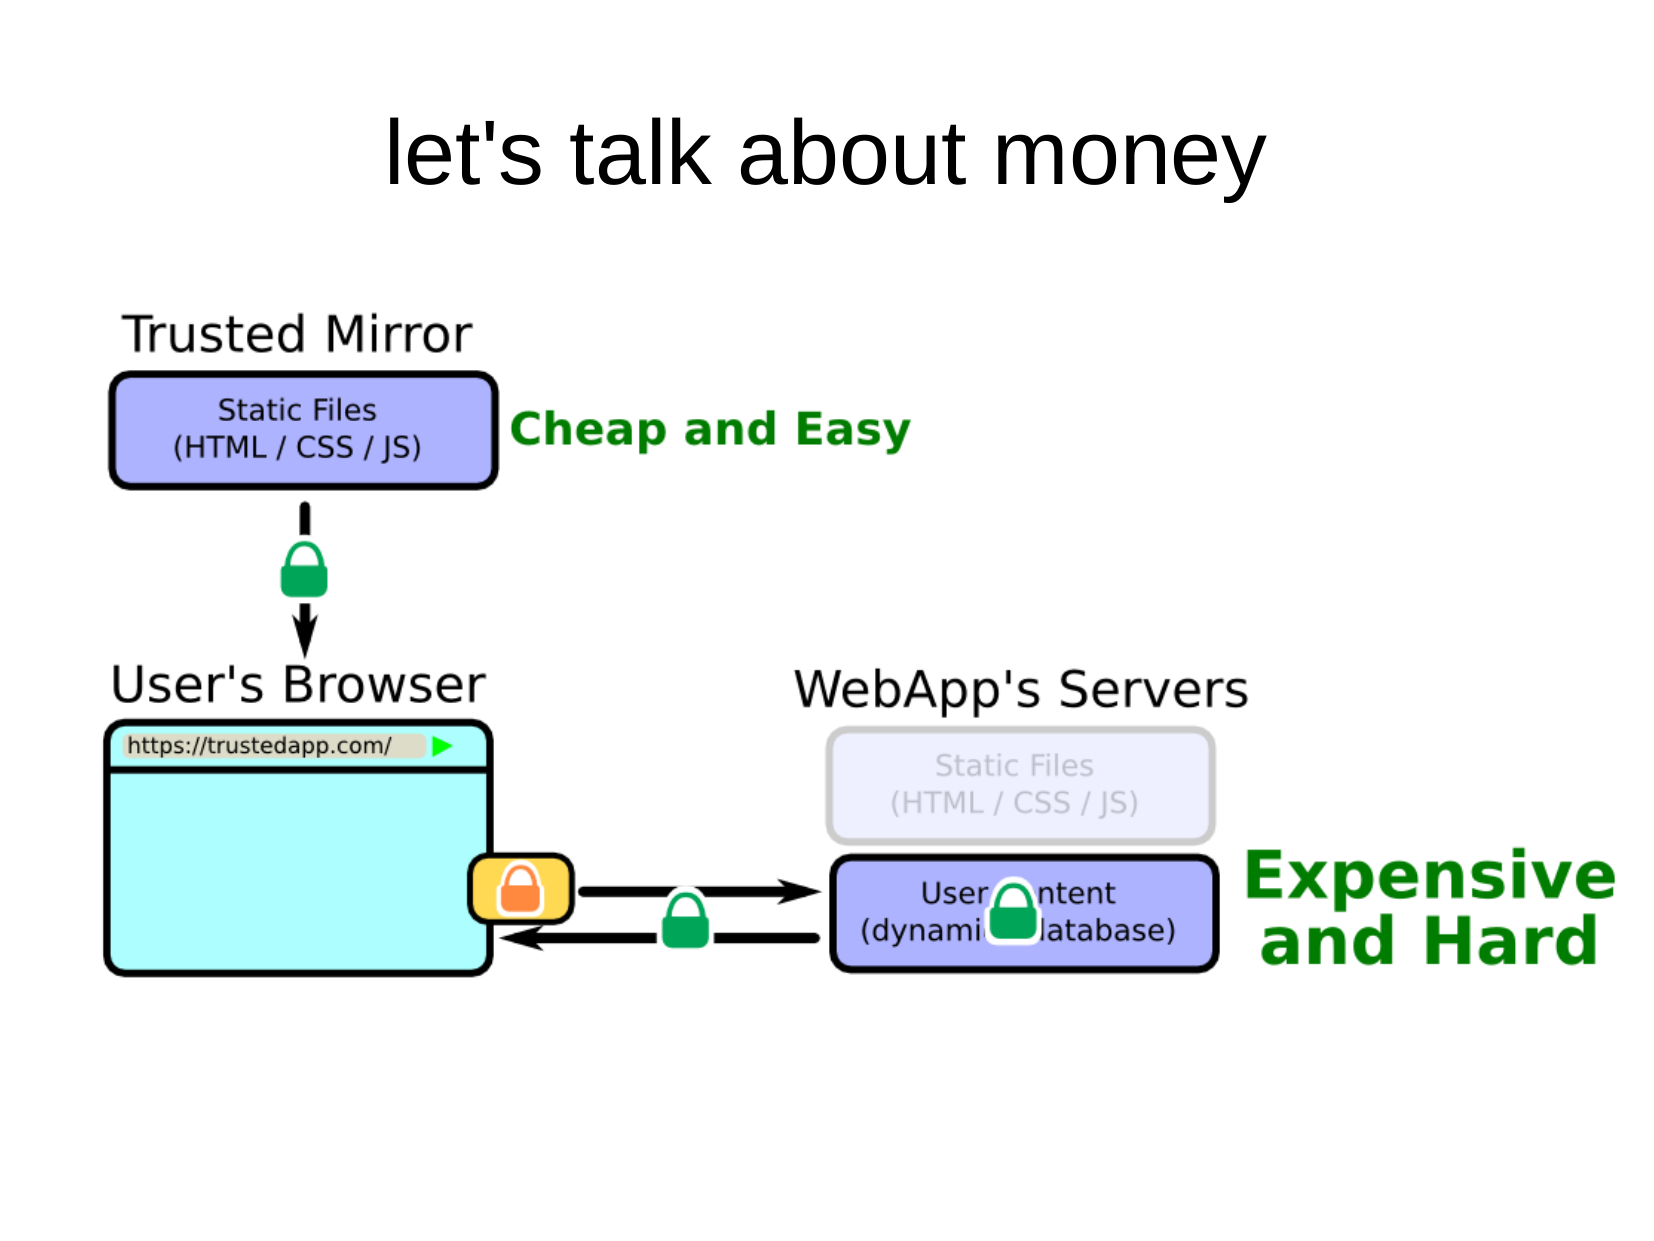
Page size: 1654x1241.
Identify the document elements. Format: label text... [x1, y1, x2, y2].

title let's talk about money [82, 49, 1571, 257]
picture [4, 280, 1654, 1032]
